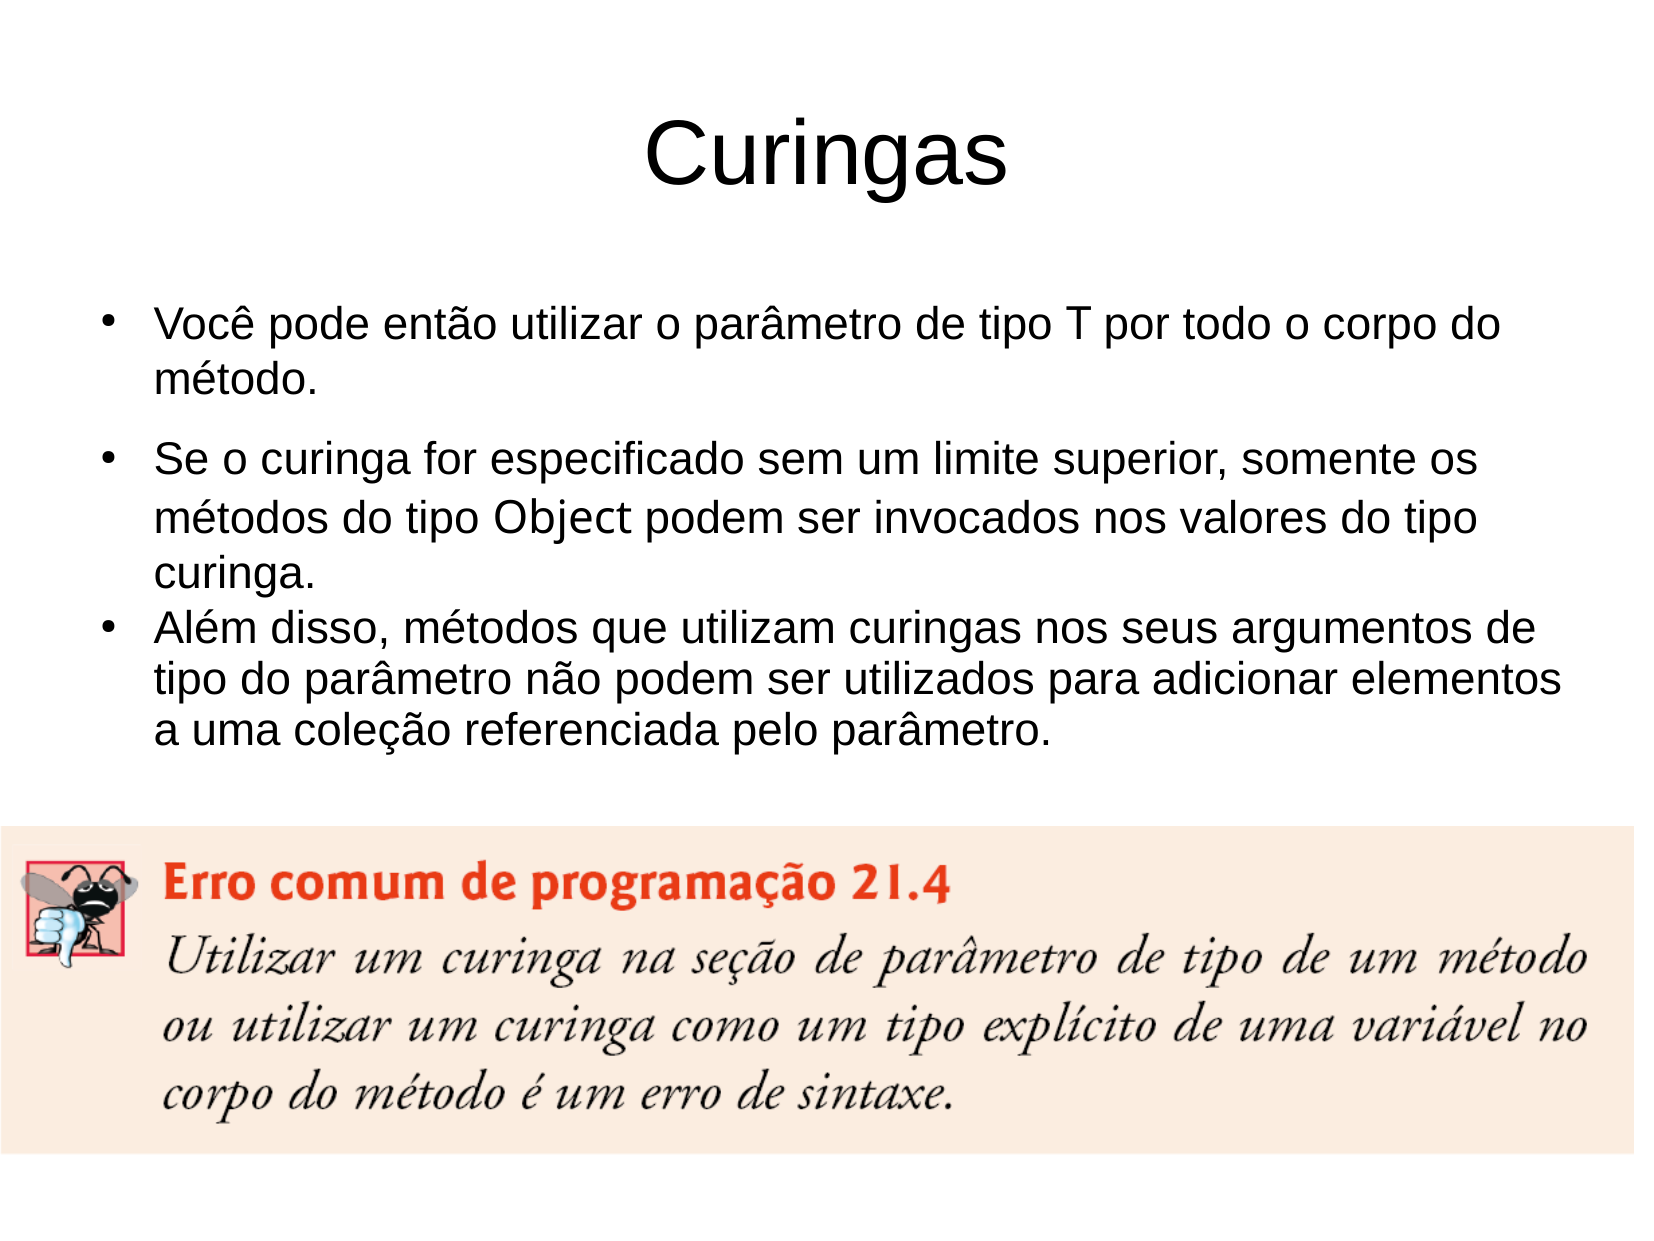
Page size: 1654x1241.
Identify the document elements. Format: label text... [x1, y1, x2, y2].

list Você pode então utilizar o parâmetro de tipo T por todo o corpo do método. Se o curinga for especificado sem um limite superior, somente os métodos do tipo Object podem ser invocados nos valores do tipo curinga. Além disso, métodos que utilizam curingas nos seus argumentos de tipo do parâmetro não podem ser utilizados para adicionar elementos a uma coleção referenciada pelo parâmetro. [82, 290, 1571, 826]
title Curingas [82, 49, 1571, 257]
picture [0, 826, 1634, 1155]
